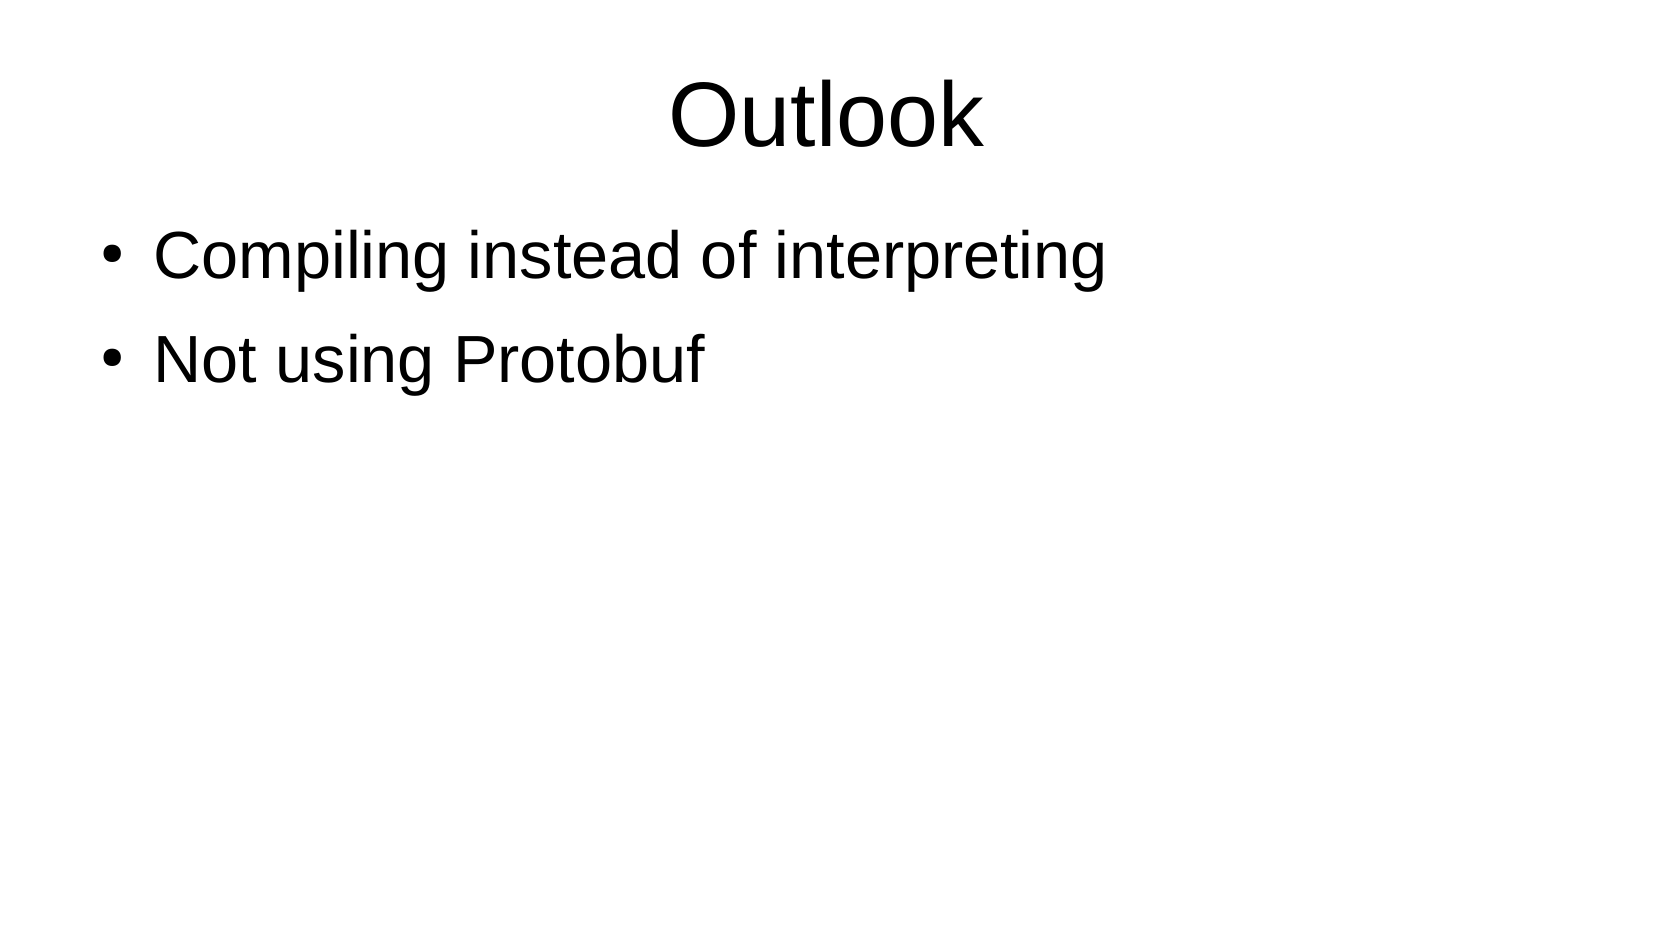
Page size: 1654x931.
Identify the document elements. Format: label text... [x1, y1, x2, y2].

title Outlook [82, 37, 1571, 193]
list Compiling instead of interpreting Not using Protobuf [82, 217, 1571, 758]
